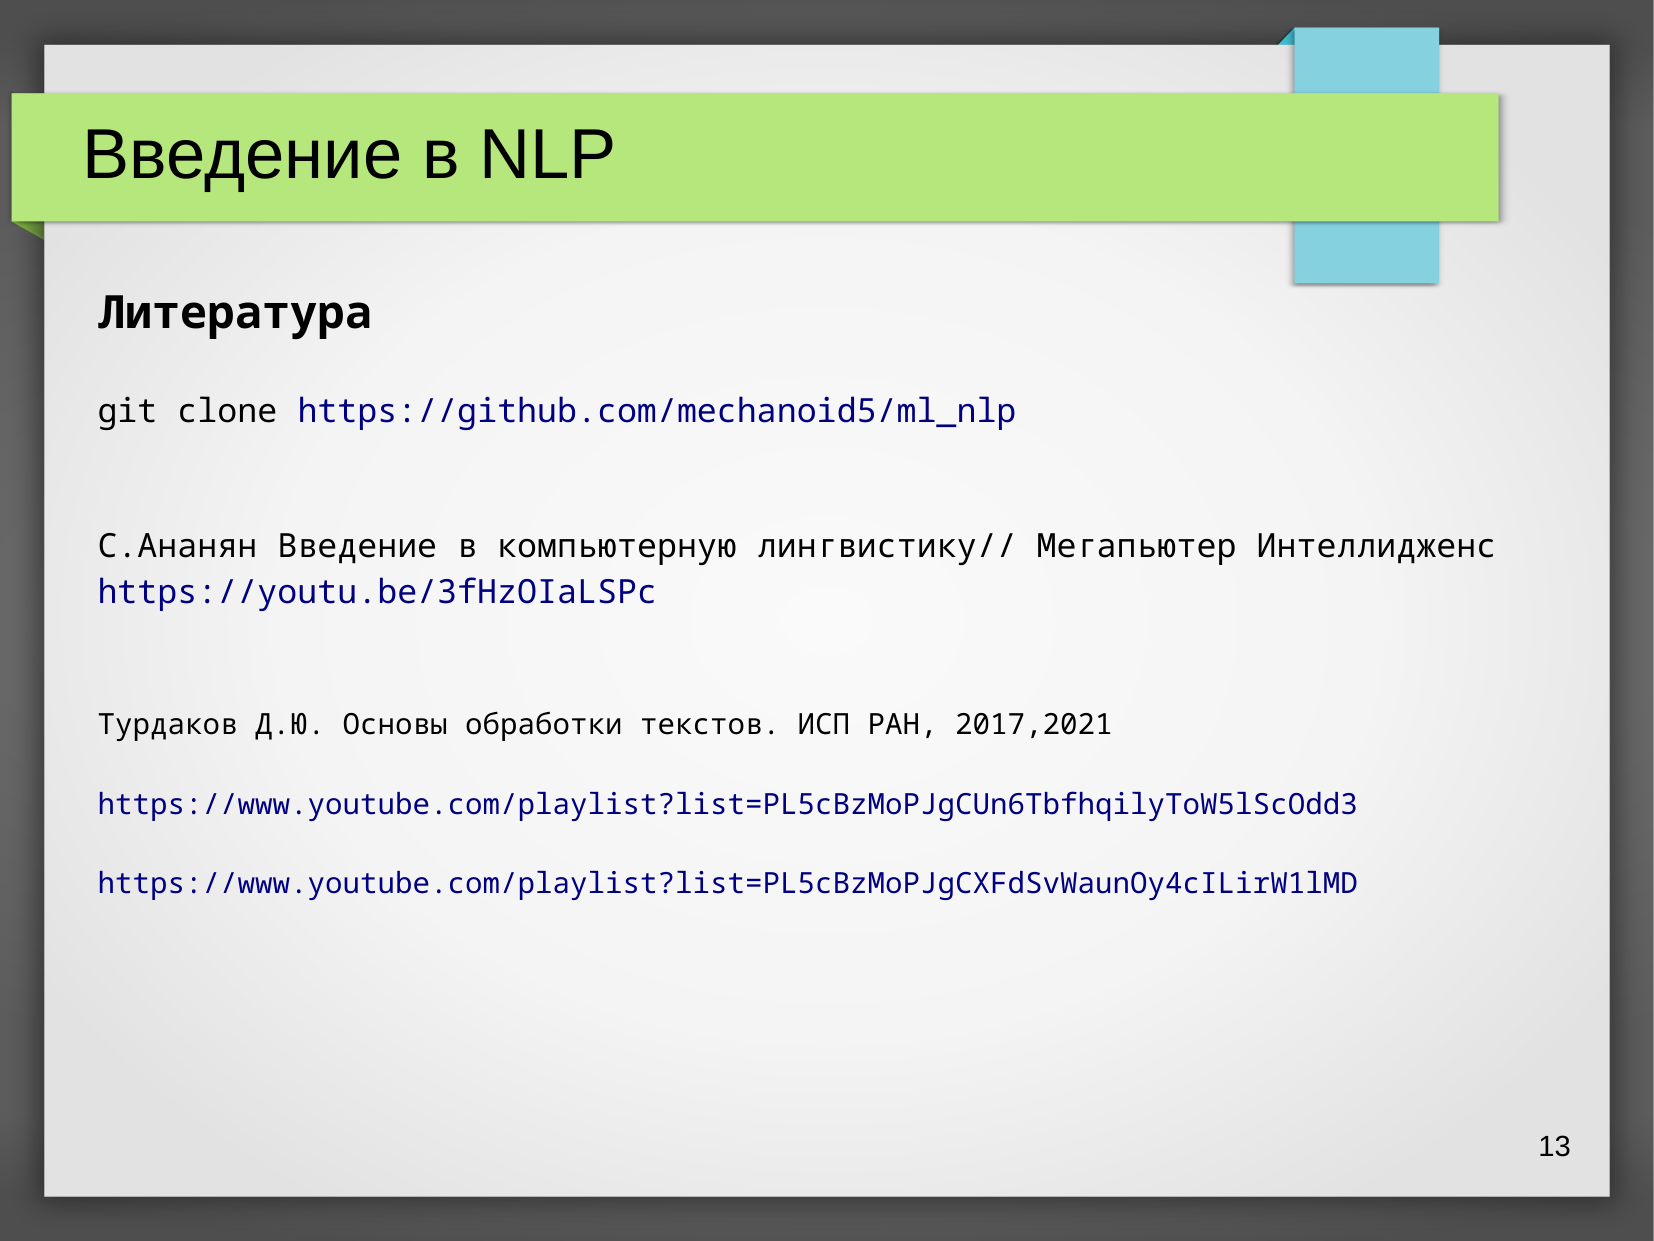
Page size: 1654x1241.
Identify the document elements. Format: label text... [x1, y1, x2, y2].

text_box Литература git clone https://github.com/mechanoid5/ml_nlp С.Ананян Введение в компьютерную лингвистику// Мегапьютер Интеллидженс https://youtu.be/3fHzOIaLSPc Турдаков Д.Ю. Основы обработки текстов. ИСП РАН, 2017,2021 https://www.youtube.com/playlist?list=PL5cBzMoPJgCUn6TbfhqilyToW5lScOdd3 https://www.youtube.com/playlist?list=PL5cBzMoPJgCXFdSvWaunOy4cILirW1lMD [82, 271, 1607, 875]
picture [0, 0, 1654, 1241]
title Введение в NLP [82, 113, 1406, 194]
